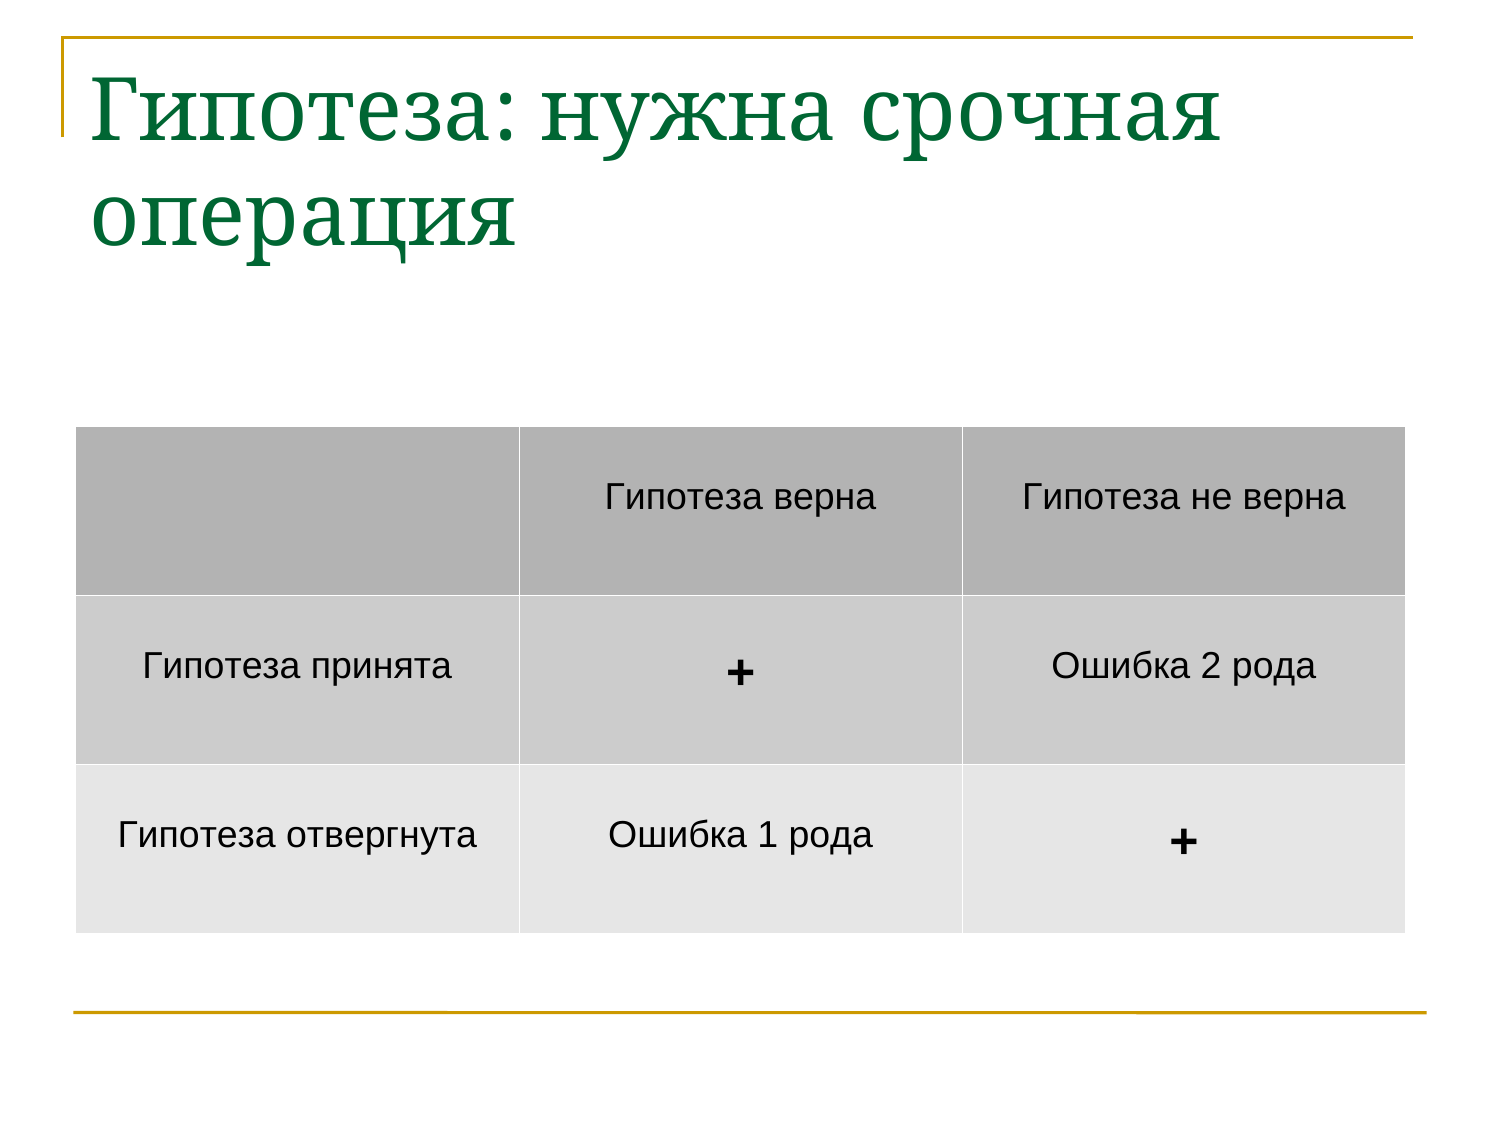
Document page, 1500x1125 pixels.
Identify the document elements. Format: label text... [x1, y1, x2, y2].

table_cell Гипотеза отвергнута [76, 765, 519, 933]
table_cell Ошибка 1 рода [520, 765, 962, 933]
table_header Гипотеза не верна [963, 427, 1405, 595]
table_cell Гипотеза принята [76, 596, 519, 764]
table_cell Ошибка 2 рода [963, 596, 1405, 764]
table_header Гипотеза верна [520, 427, 962, 595]
table_cell + [963, 765, 1405, 933]
table_cell + [520, 596, 962, 764]
table_header [76, 427, 519, 595]
title Гипотеза: нужна срочная операция [75, 45, 1425, 233]
